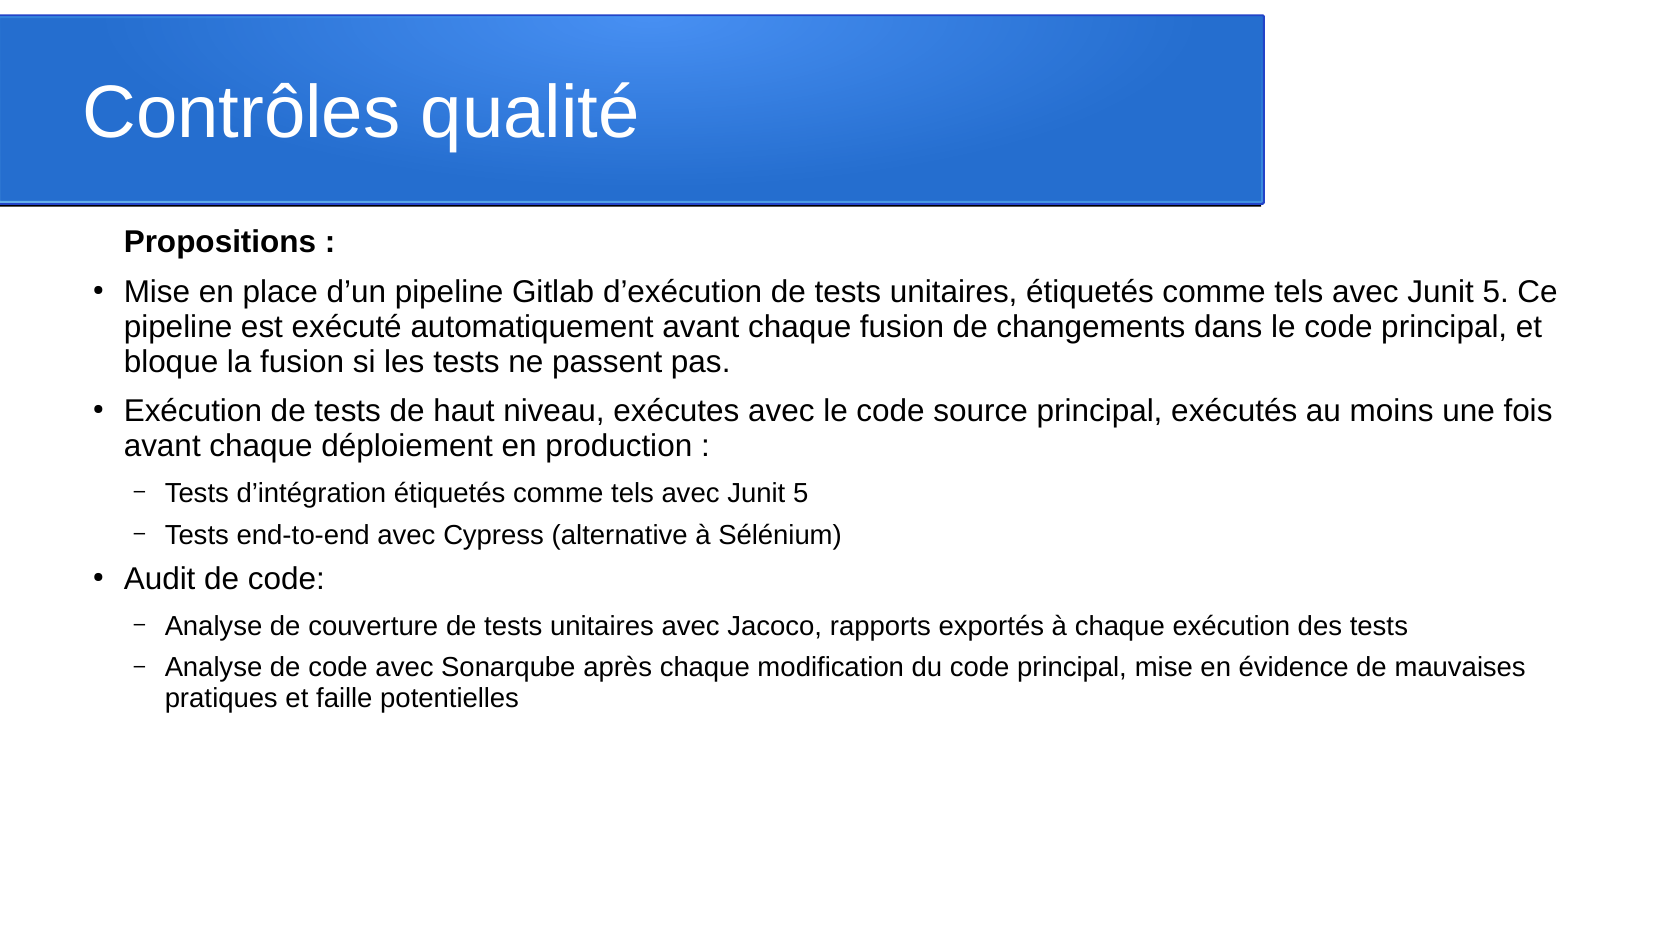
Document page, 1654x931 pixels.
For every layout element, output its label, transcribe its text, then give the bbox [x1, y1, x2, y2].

list Propositions : Mise en place d’un pipeline Gitlab d’exécution de tests unitaires, étiquetés comme tels avec Junit 5. Ce pipeline est exécuté automatiquement avant chaque fusion de changements dans le code principal, et bloque la fusion si les tests ne passent pas. Exécution de tests de haut niveau, exécutes avec le code source principal, exécutés au moins une fois avant chaque déploiement en production : Tests d’intégration étiquetés comme tels avec Junit 5 Tests end-to-end avec Cypress (alternative à Sélénium) Audit de code: Analyse de couverture de tests unitaires avec Jacoco, rapports exportés à chaque exécution des tests Analyse de code avec Sonarqube après chaque modification du code principal, mise en évidence de mauvaises pratiques et faille potentielles [82, 224, 1571, 764]
title Contrôles qualité [82, 35, 1235, 189]
